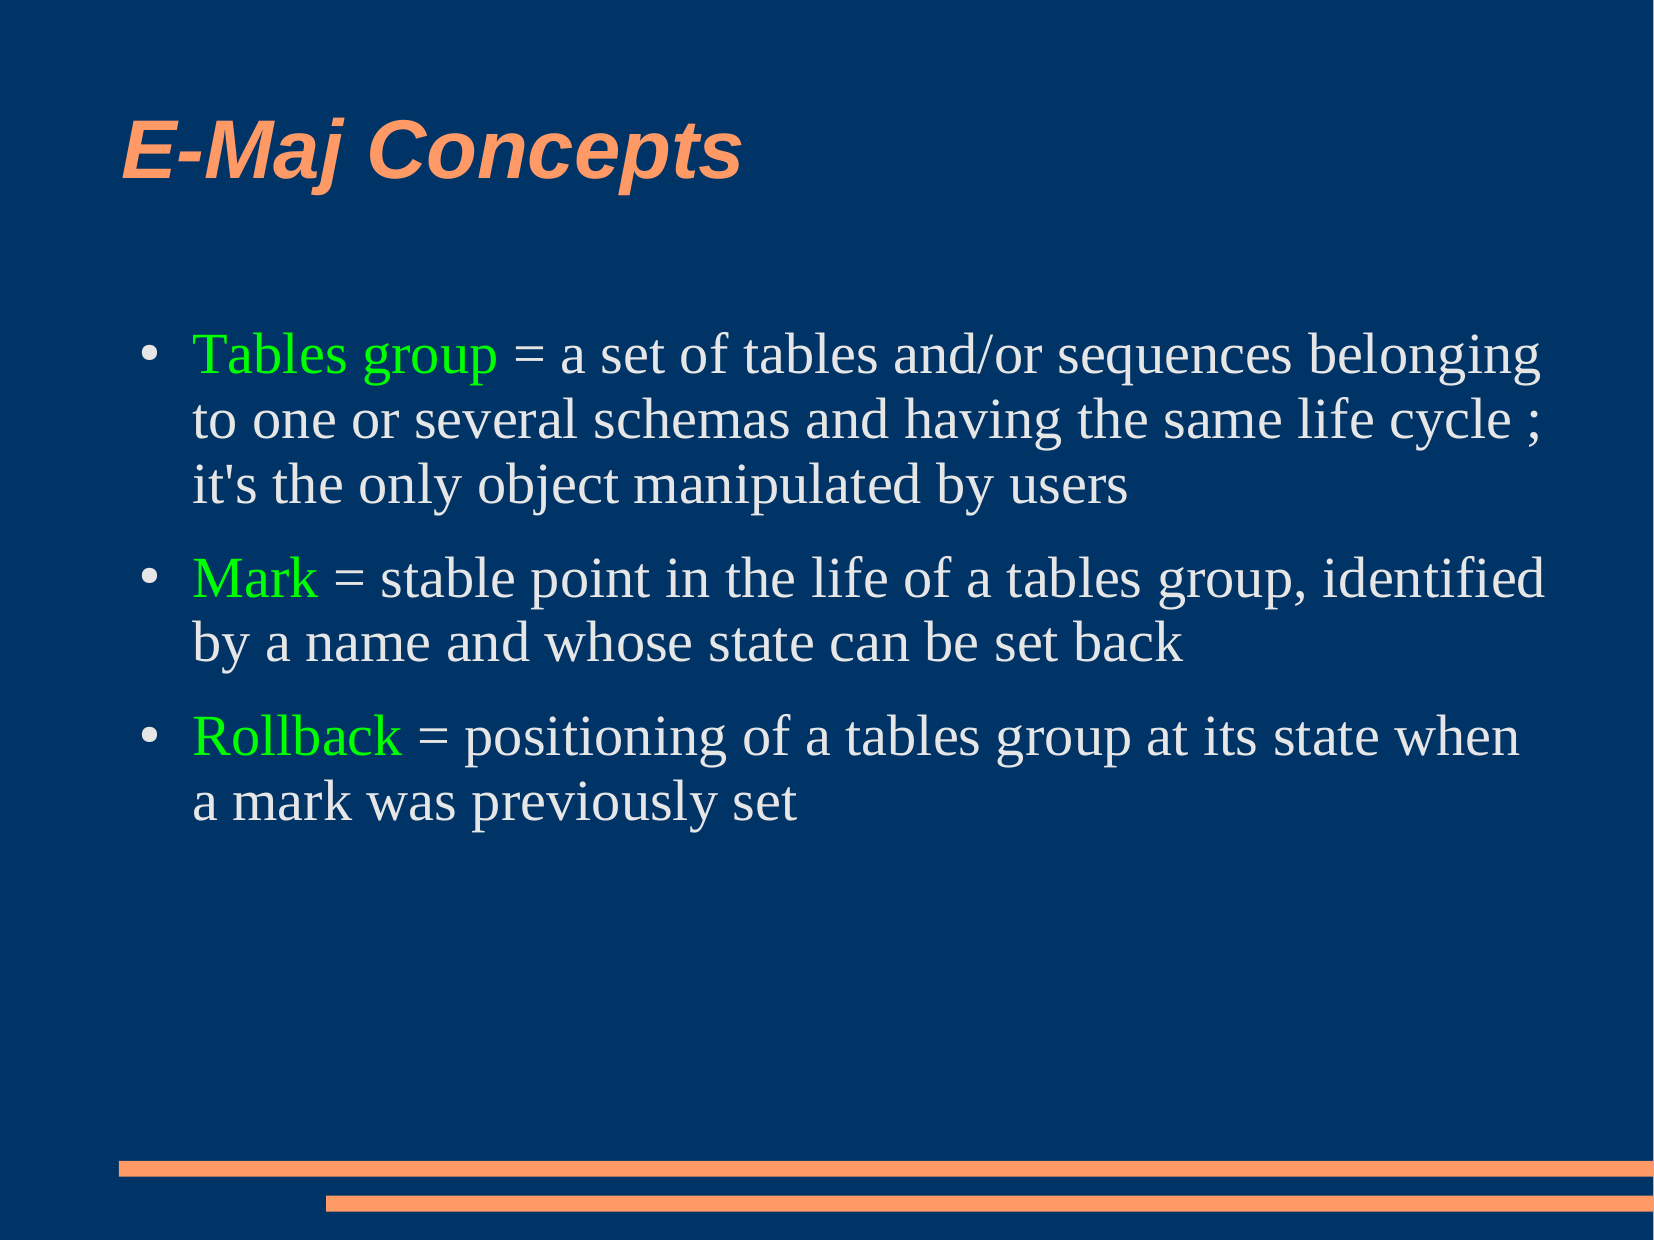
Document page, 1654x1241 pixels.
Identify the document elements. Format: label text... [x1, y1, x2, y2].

title E-Maj Concepts [121, 53, 1534, 246]
list Tables group = a set of tables and/or sequences belonging to one or several schemas and having the same life cycle ; it's the only object manipulated by users Mark = stable point in the life of a tables group, identified by a name and whose state can be set back Rollback = positioning of a tables group at its state when a mark was previously set [121, 322, 1561, 1118]
